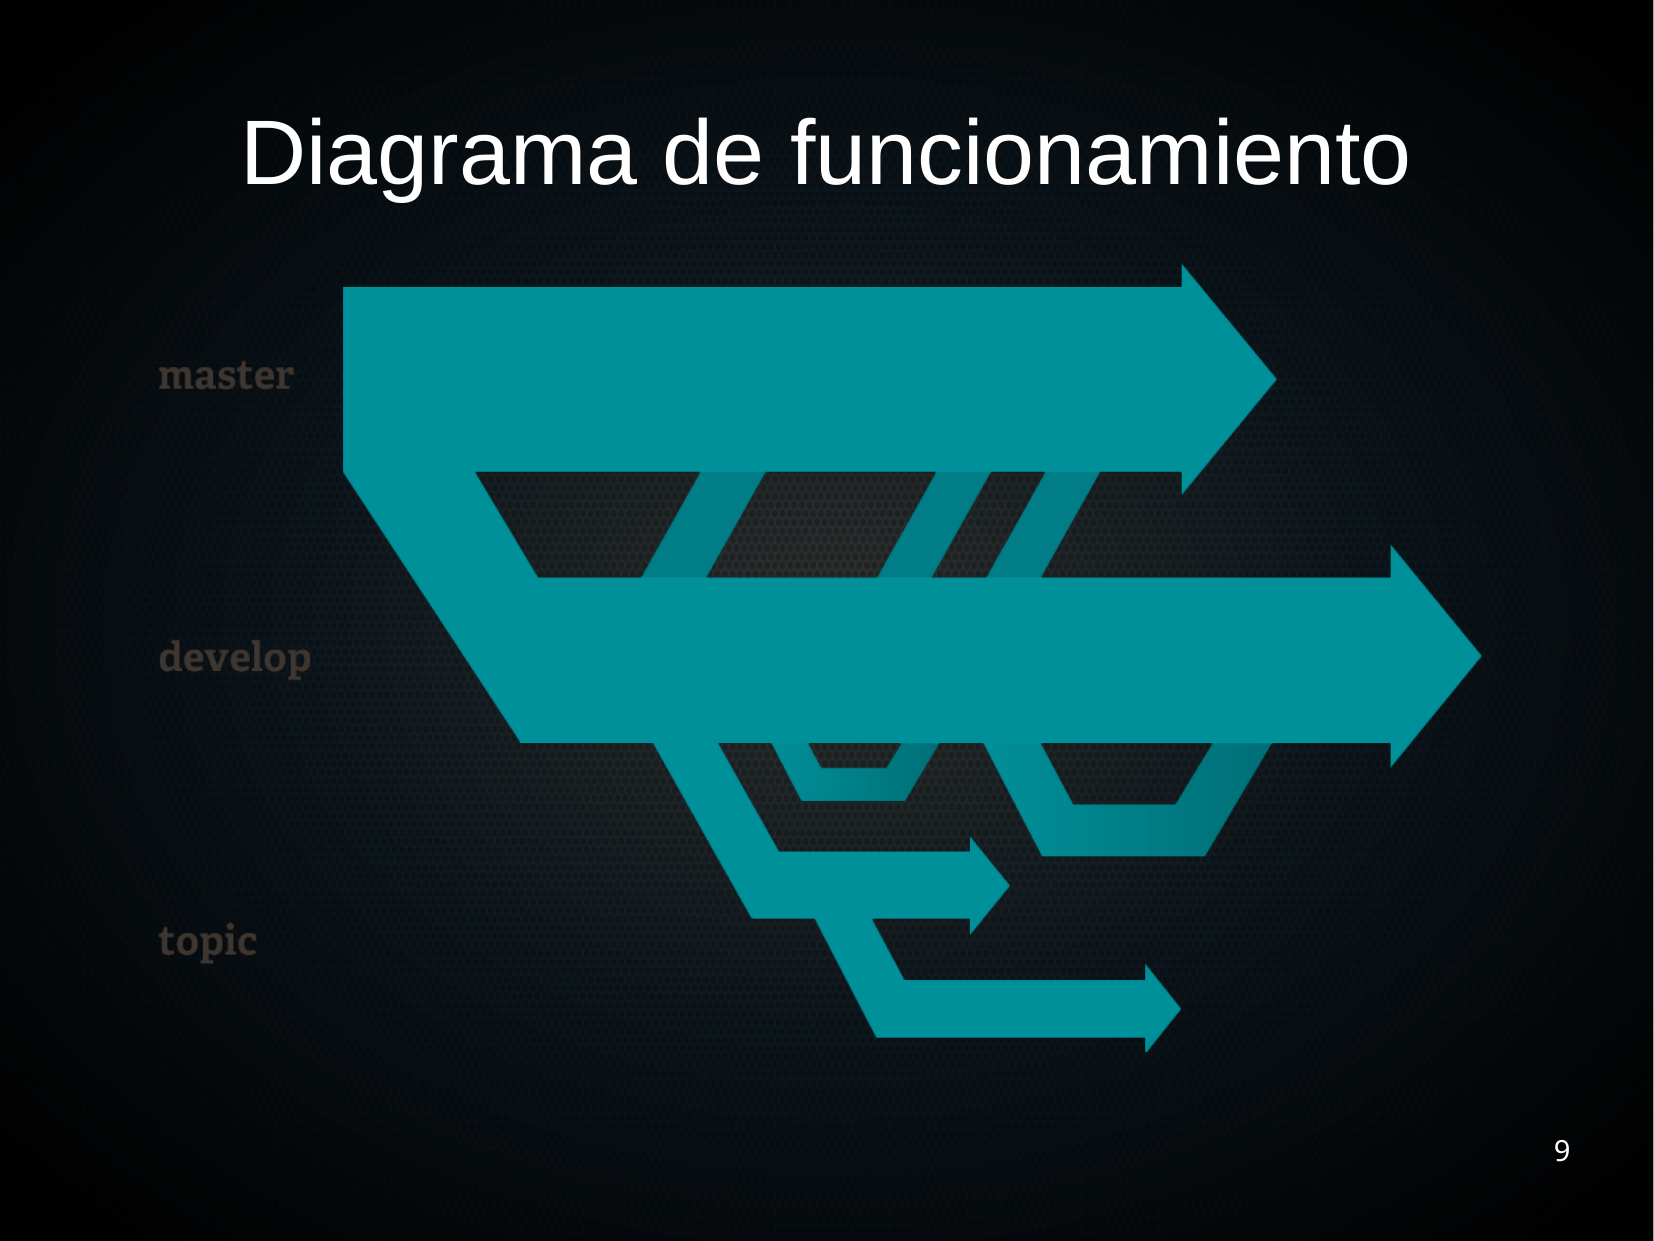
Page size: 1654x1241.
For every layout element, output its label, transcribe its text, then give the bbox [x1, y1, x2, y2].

title Diagrama de funcionamiento [82, 49, 1571, 257]
picture [0, 0, 1654, 1241]
